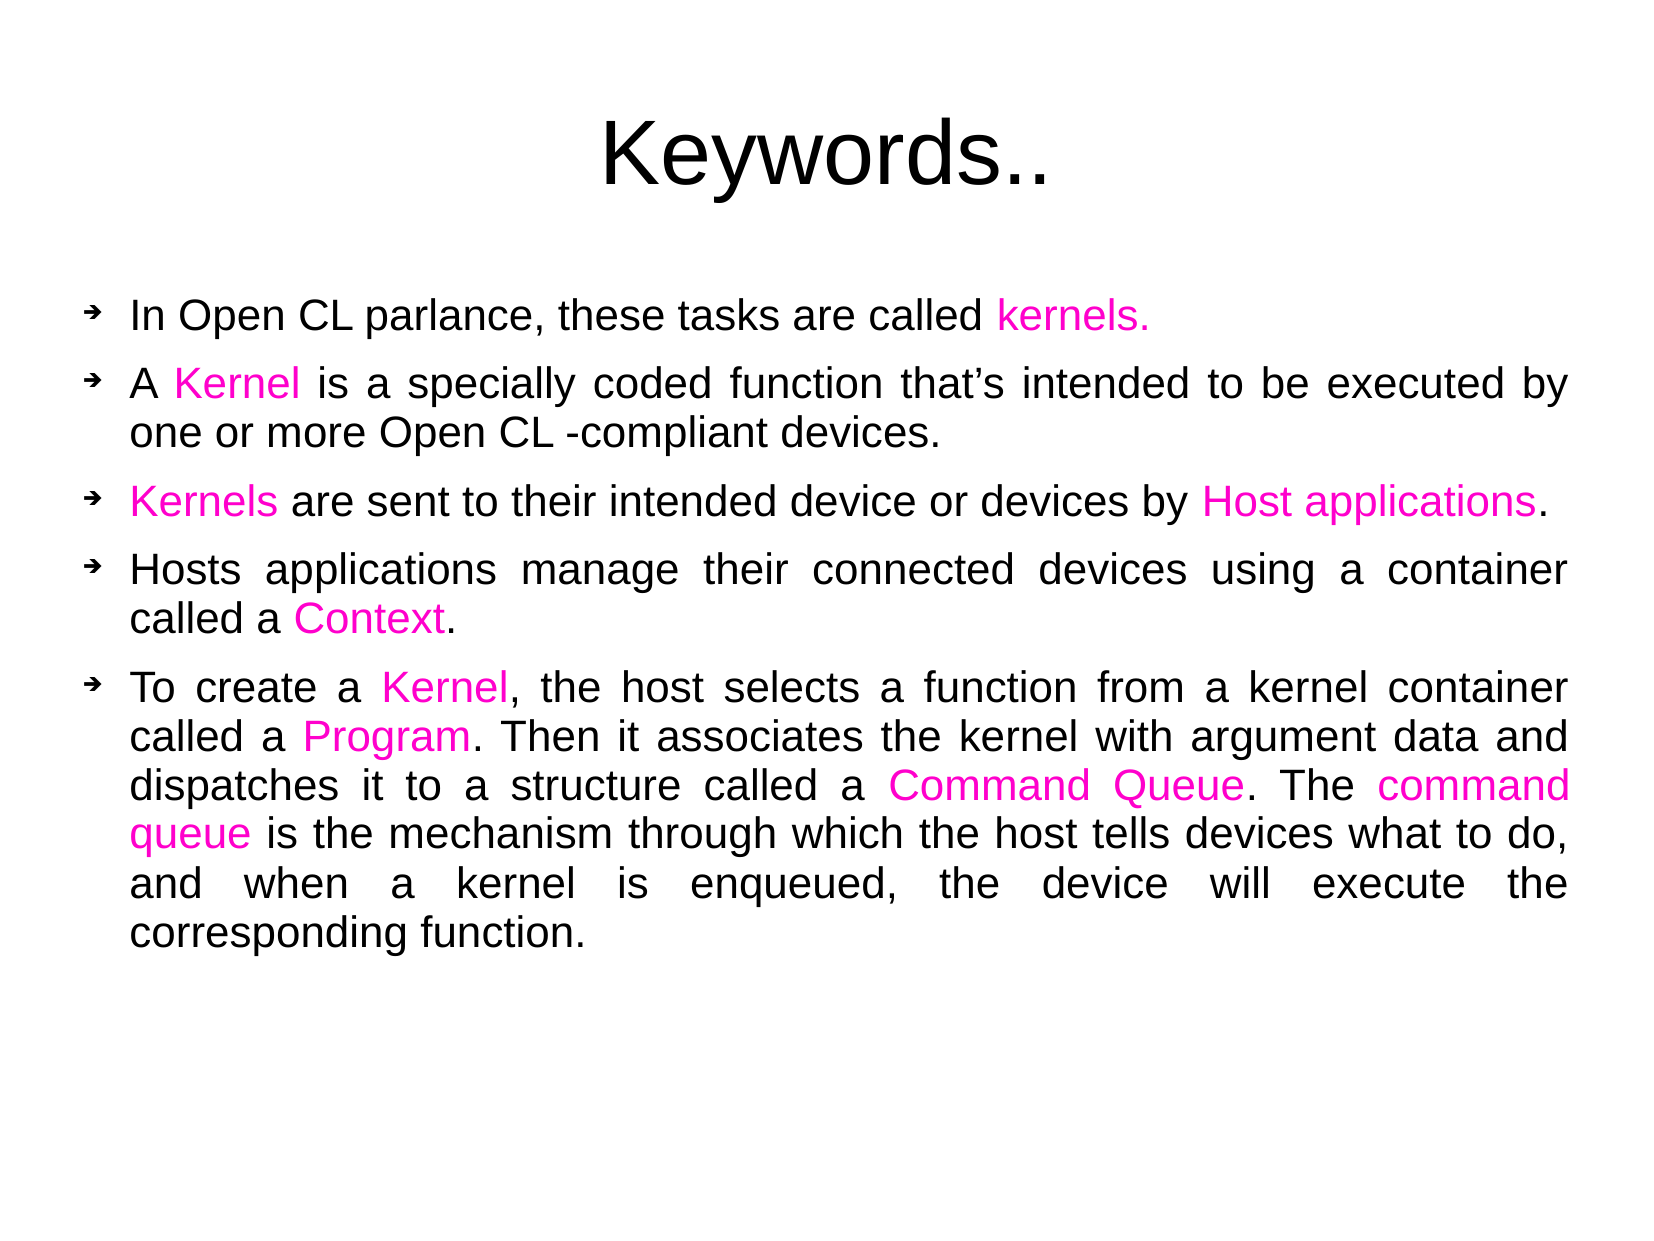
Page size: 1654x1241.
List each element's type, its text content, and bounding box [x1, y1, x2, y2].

title Keywords.. [82, 49, 1571, 257]
list In Open CL parlance, these tasks are called kernels. A Kernel is a specially coded function that’s intended to be executed by one or more Open CL -compliant devices. Kernels are sent to their intended device or devices by Host applications. Hosts applications manage their connected devices using a container called a Context. To create a Kernel, the host selects a function from a kernel container called a Program. Then it associates the kernel with argument data and dispatches it to a structure called a Command Queue. The command queue is the mechanism through which the host tells devices what to do, and when a kernel is enqueued, the device will execute the corresponding function. [82, 290, 1571, 1010]
